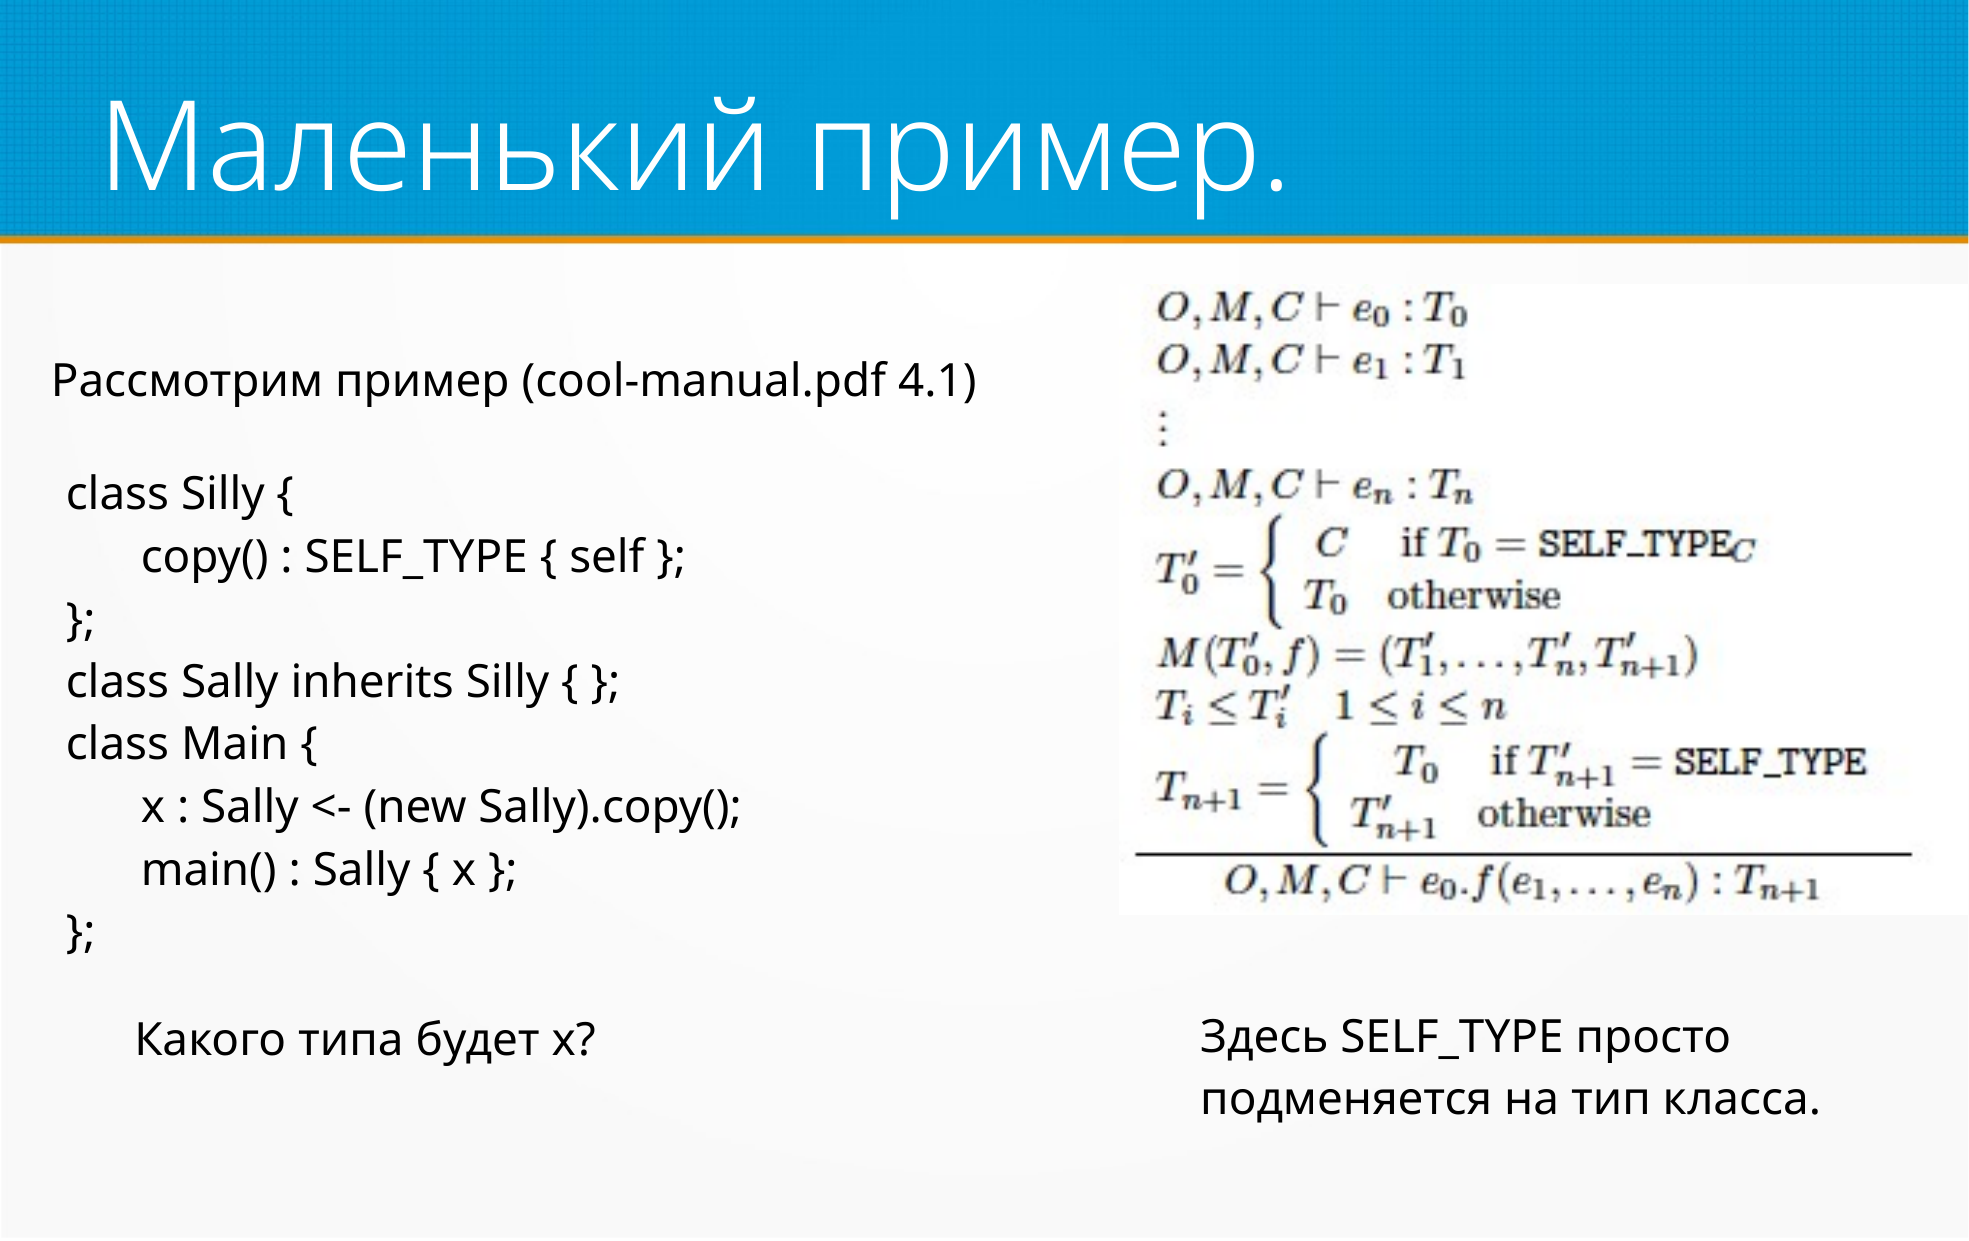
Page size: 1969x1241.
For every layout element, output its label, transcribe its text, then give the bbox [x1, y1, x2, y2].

picture [0, 233, 1969, 1241]
text_box Какого типа будет x? [128, 1005, 661, 1071]
text_box class Silly { copy() : SELF_TYPE { self }; }; class Sally inherits Silly { }; class Main { x : Sally <- (new Sally).copy(); main() : Sally { x }; }; [60, 491, 961, 931]
text_box Здесь SELF_TYPE просто подменяется на тип класса. [1194, 1006, 1891, 1126]
text_box Рассмотрим пример (cool-manual.pdf 4.1) [45, 293, 1048, 466]
title Маленький пример. [98, 19, 1870, 227]
